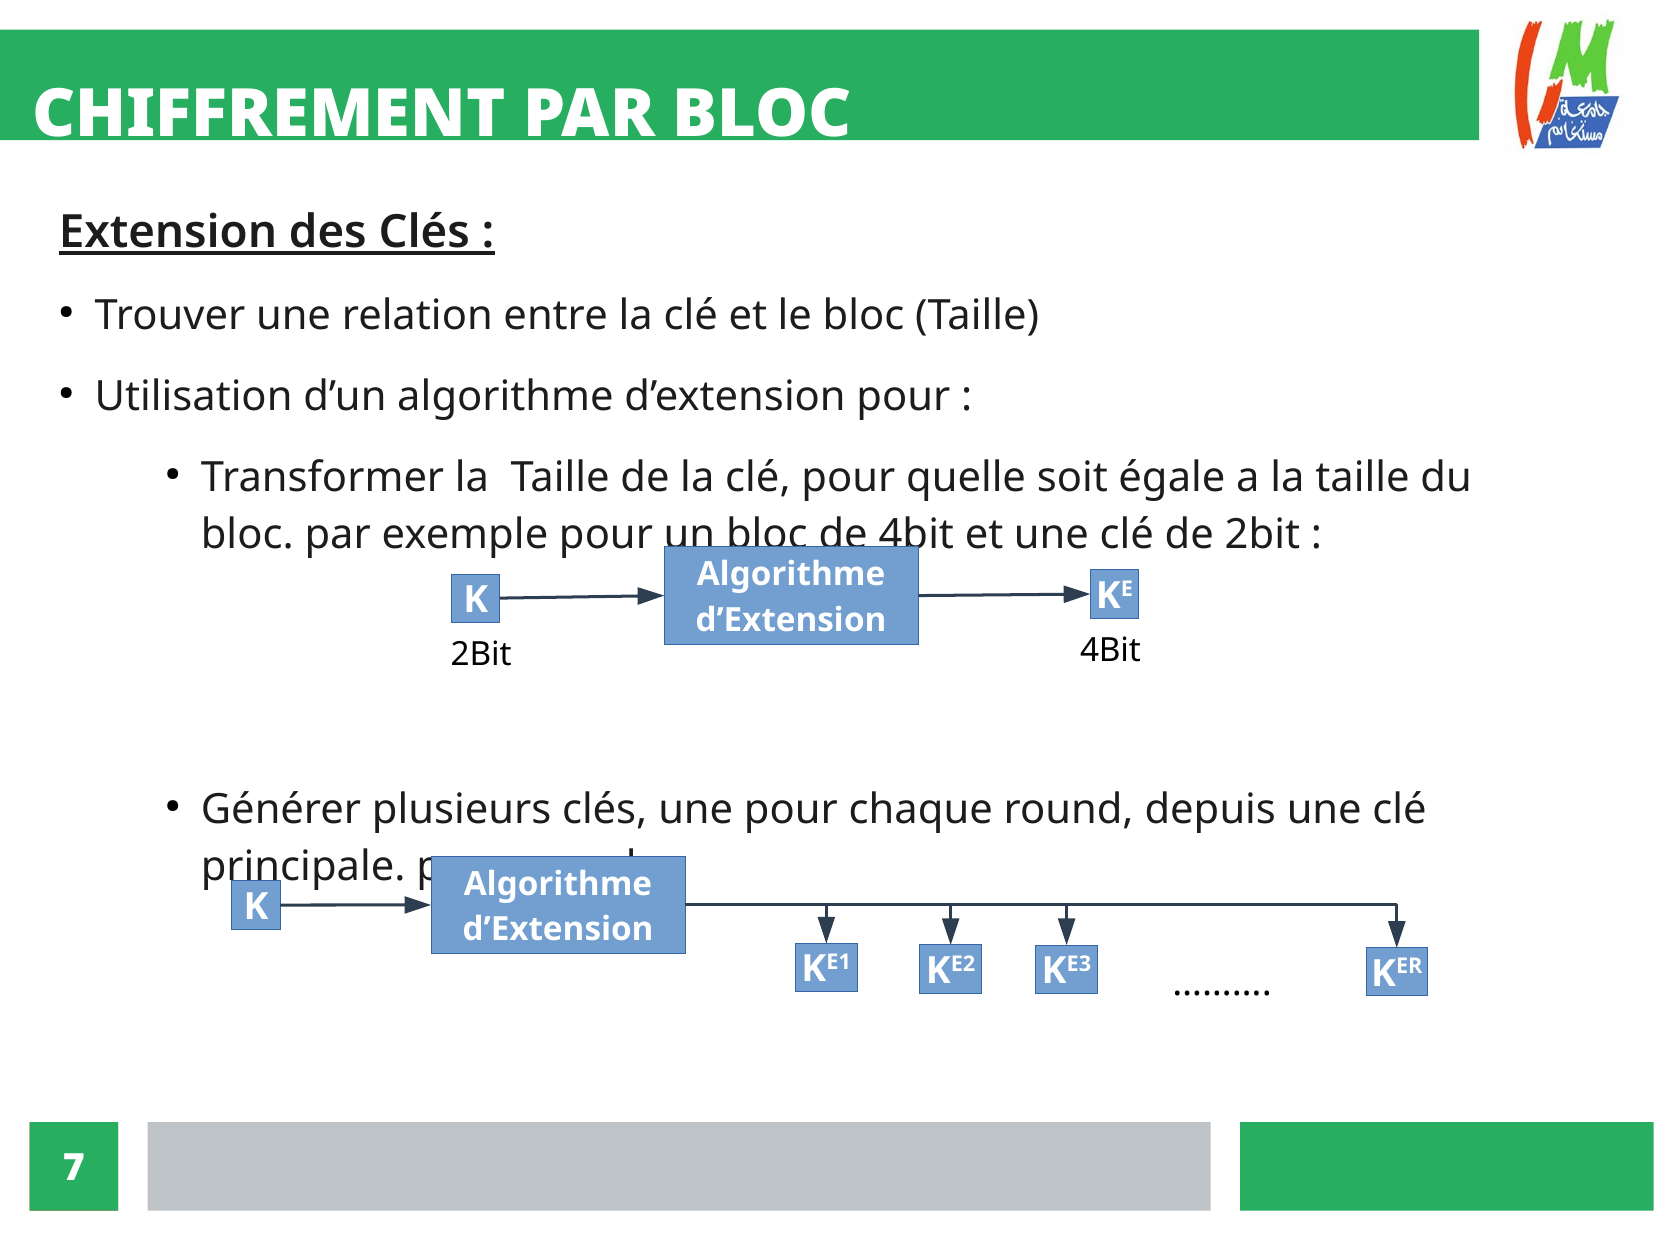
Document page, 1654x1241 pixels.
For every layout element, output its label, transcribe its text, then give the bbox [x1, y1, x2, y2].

text_box Algorithme d’Extension [431, 856, 686, 954]
text_box Algorithme d’Extension [664, 546, 919, 645]
text_box KE3 [1035, 945, 1098, 994]
text_box KE2 [919, 944, 982, 994]
picture [1504, 10, 1627, 156]
text_box KER [1366, 947, 1428, 996]
text_box ………. [1157, 947, 1313, 1050]
title CHIFFREMENT PAR BLOC [32, 16, 1560, 156]
text_box KE [1090, 569, 1139, 618]
text_box 4Bit [1065, 618, 1167, 710]
text_box K [451, 574, 500, 622]
list Extension des Clés : Trouver une relation entre la clé et le bloc (Taille) Utilisation d’un algorithme d’extension pour : Transformer la Taille de la clé, pour quelle soit égale a la taille du bloc. par exemple pour un bloc de 4bit et une clé de 2bit : Générer plusieurs clés, une pour chaque round, depuis une clé principale. par exemple : [59, 198, 1565, 1093]
text_box K [231, 880, 281, 930]
text_box KE1 [795, 943, 858, 992]
text_box 2Bit [435, 622, 538, 715]
